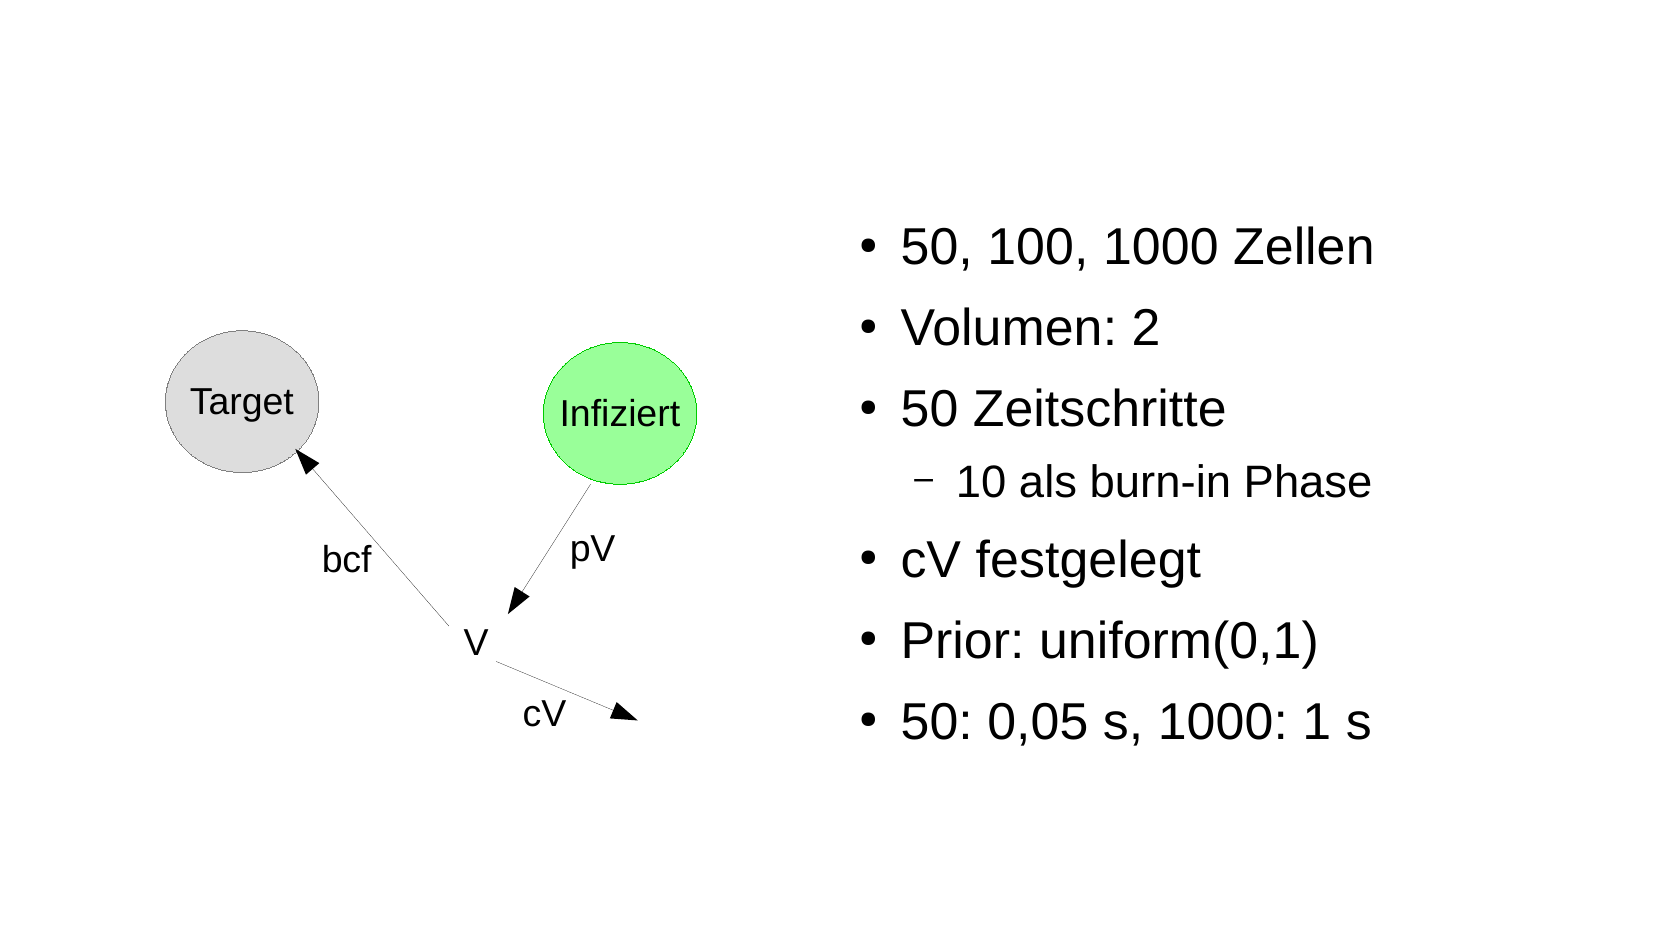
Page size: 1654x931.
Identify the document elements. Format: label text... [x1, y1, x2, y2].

text_box cV [507, 685, 591, 756]
text_box Target [165, 330, 319, 473]
text_box pV [555, 519, 638, 591]
text_box bcf [307, 531, 390, 603]
text_box Infiziert [543, 342, 697, 485]
text_box V [448, 614, 508, 671]
list 50, 100, 1000 Zellen Volumen: 2 50 Zeitschritte 10 als burn-in Phase cV festgelegt Prior: uniform(0,1) 50: 0,05 s, 1000: 1 s [845, 217, 1572, 758]
